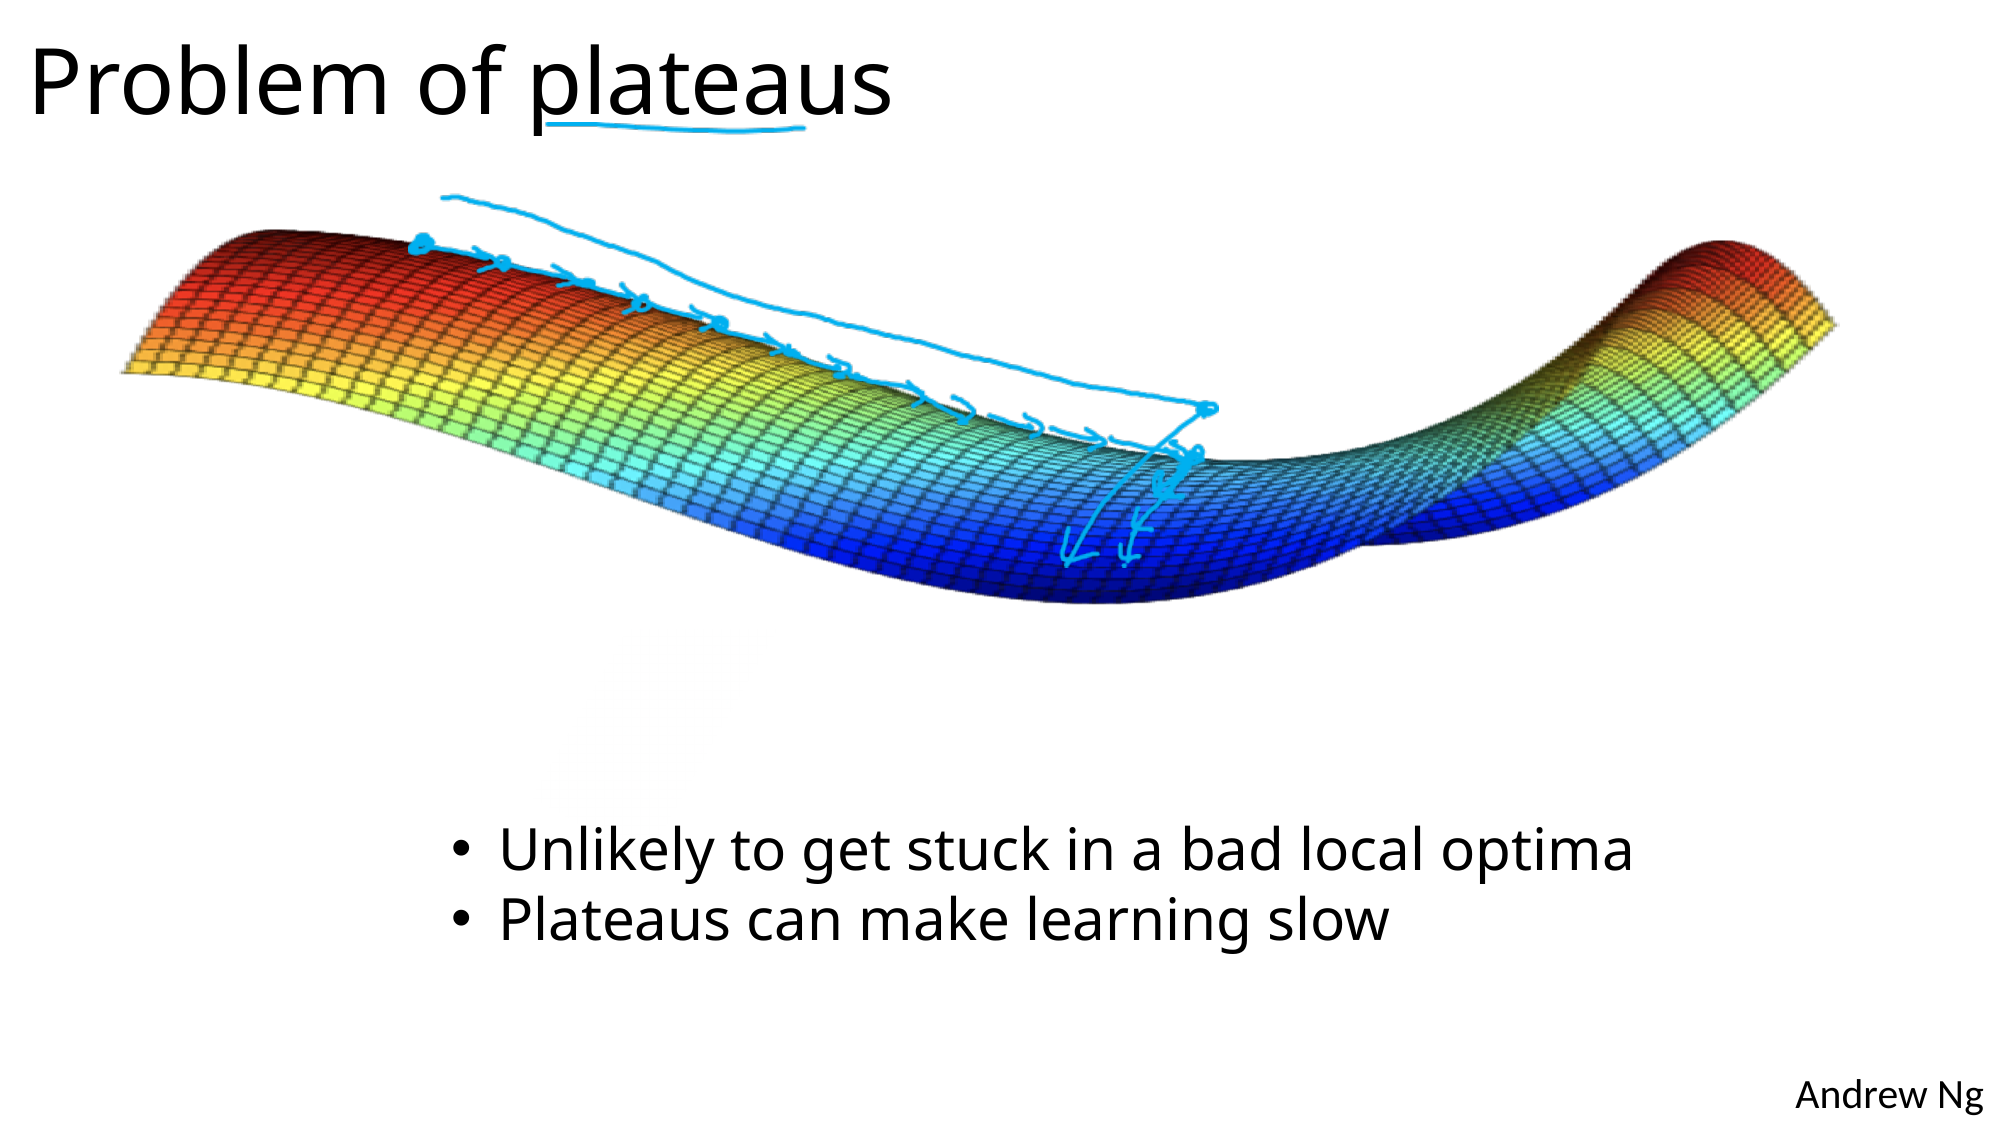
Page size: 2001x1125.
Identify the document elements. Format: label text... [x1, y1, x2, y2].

text_box Unlikely to get stuck in a bad local optima Plateaus can make learning slow [436, 804, 1651, 960]
title Problem of plateaus [12, 15, 1738, 234]
picture [118, 122, 1844, 804]
